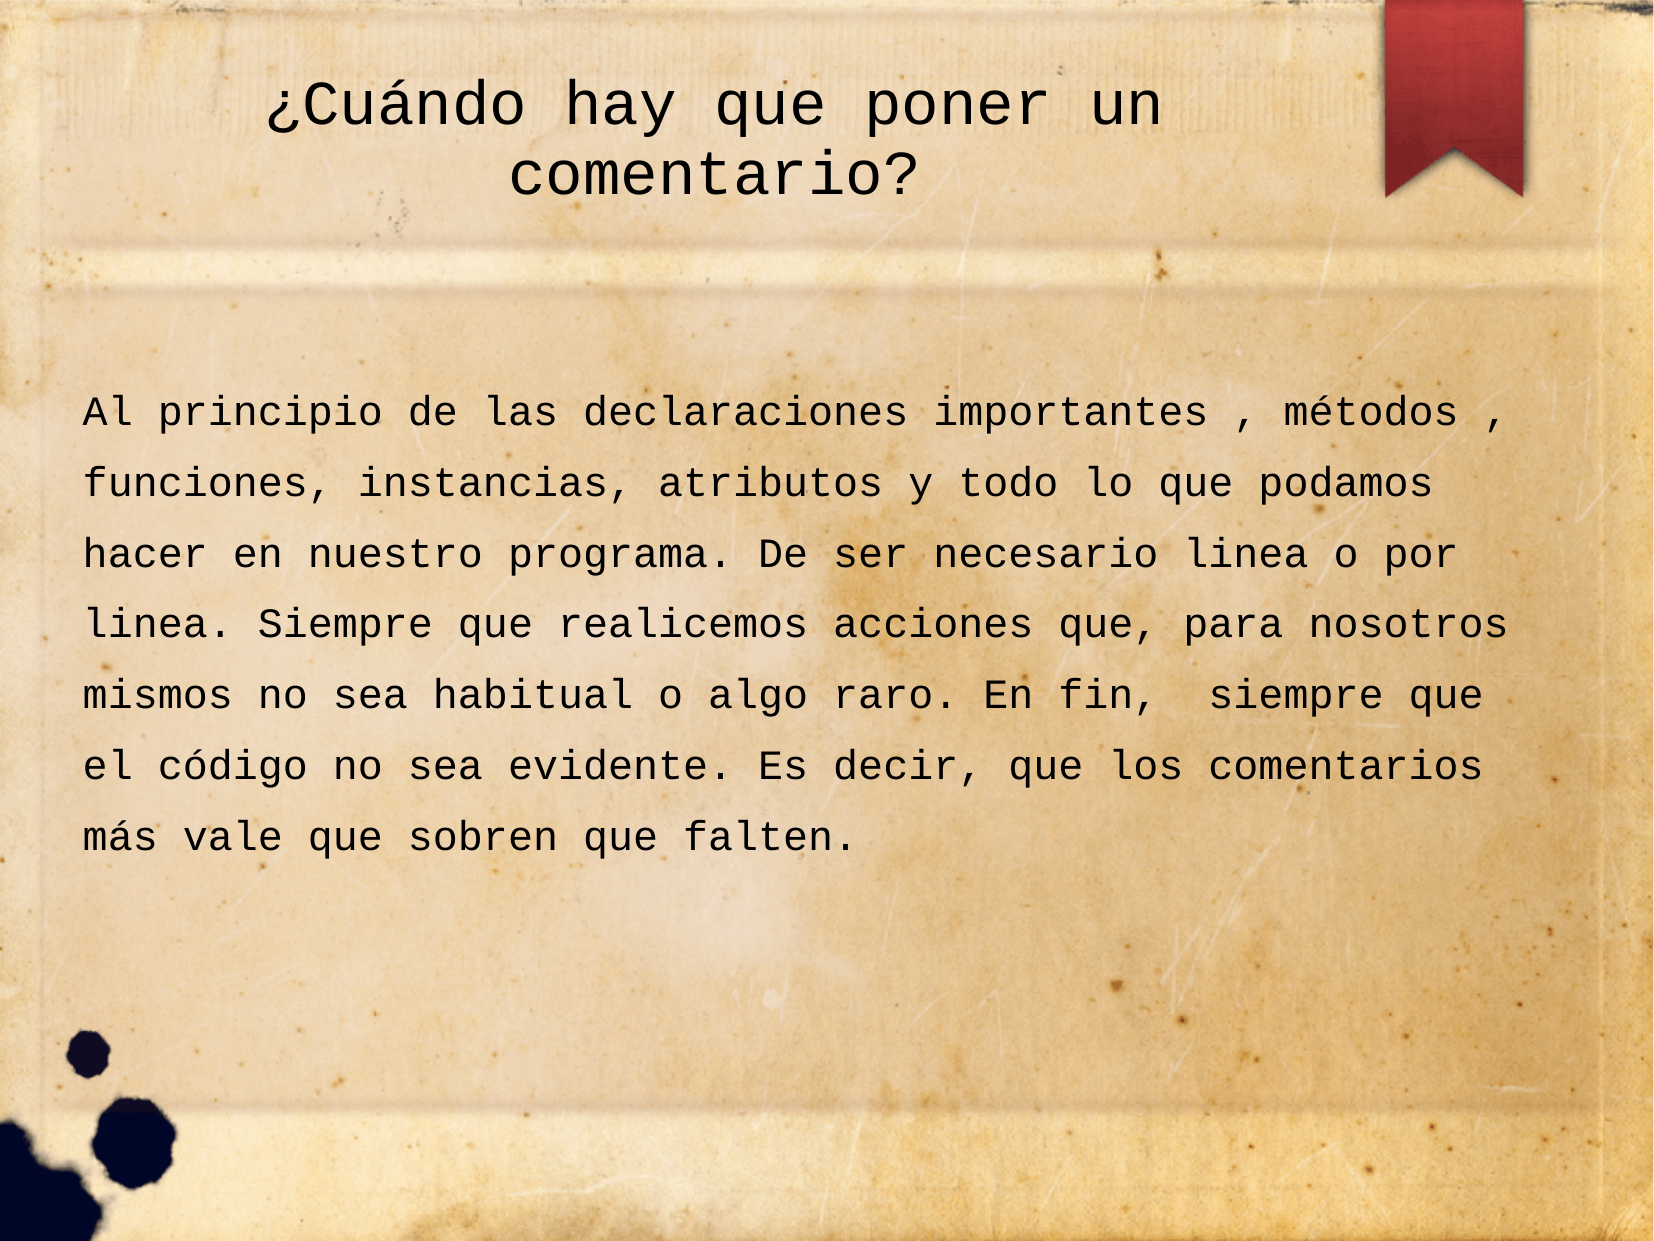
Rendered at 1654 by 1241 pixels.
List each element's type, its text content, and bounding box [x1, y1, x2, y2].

picture [0, 0, 1654, 1241]
list Al principio de las declaraciones importantes , métodos , funciones, instancias, atributos y todo lo que podamos hacer en nuestro programa. De ser necesario linea o por linea. Siempre que realicemos acciones que, para nosotros mismos no sea habitual o algo raro. En fin, siempre que el código no sea evidente. Es decir, que los comentarios más vale que sobren que falten. [82, 290, 1538, 1010]
title ¿Cuándo hay que poner un comentario? [82, 49, 1347, 237]
